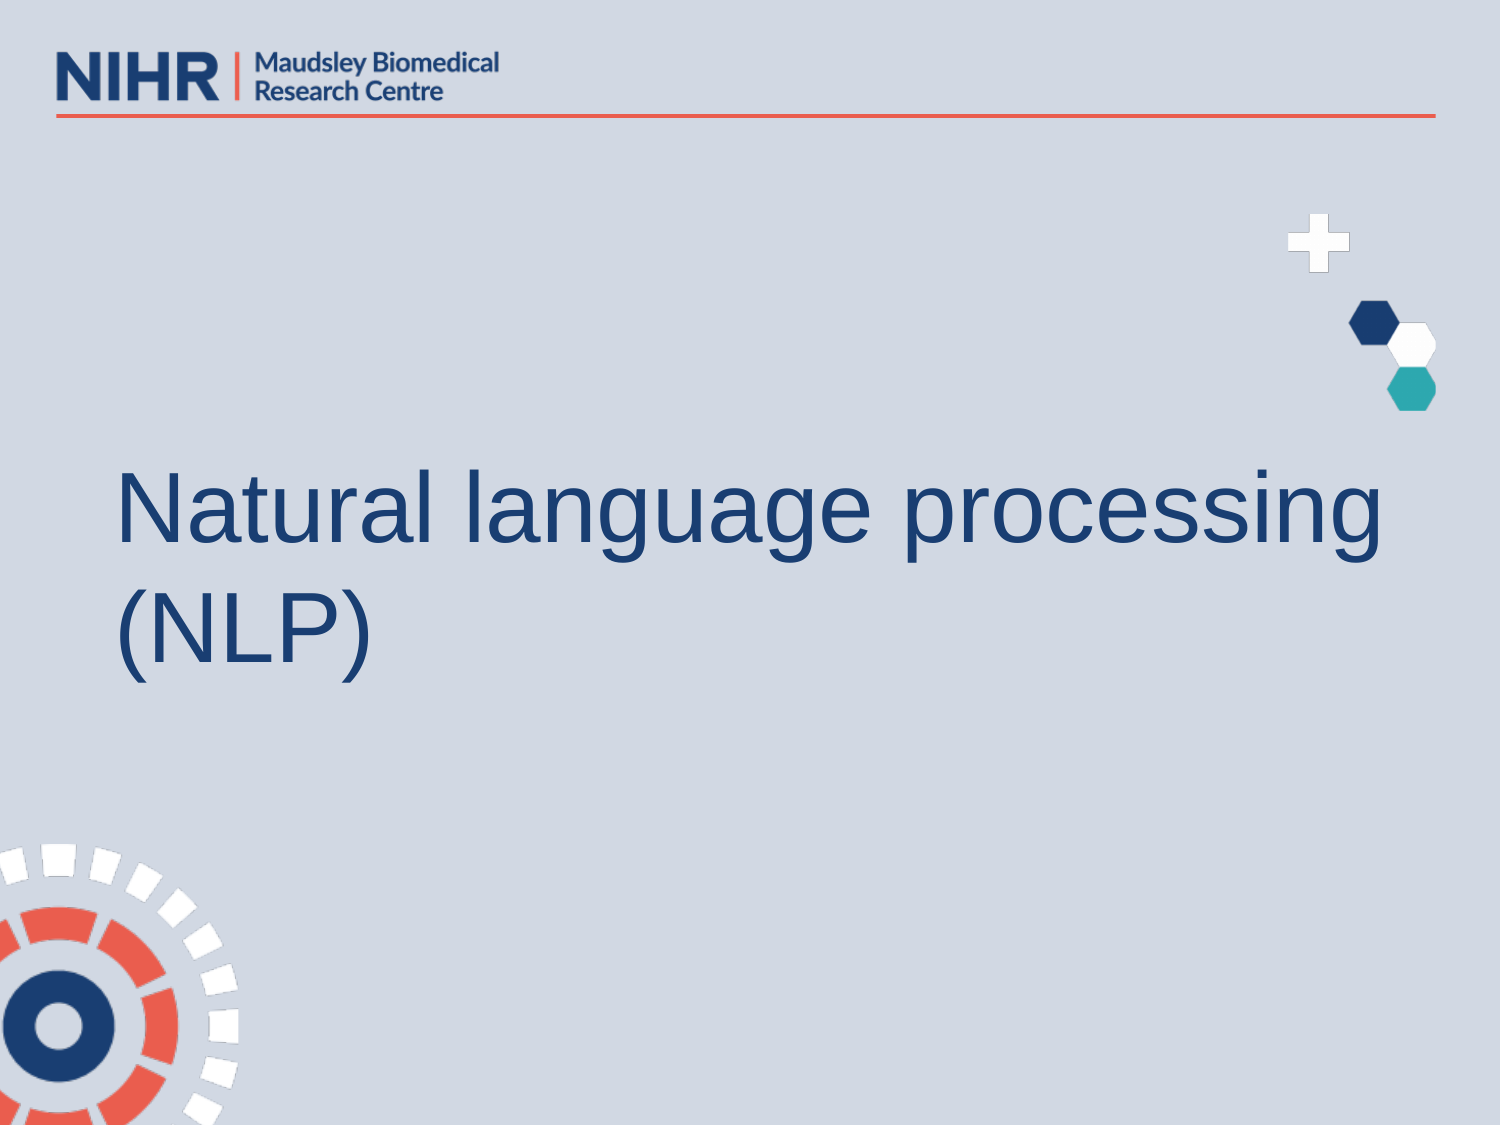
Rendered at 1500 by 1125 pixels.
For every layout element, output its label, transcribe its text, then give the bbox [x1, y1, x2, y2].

picture [27, 17, 528, 136]
title Natural language processing (NLP) [99, 453, 1453, 672]
